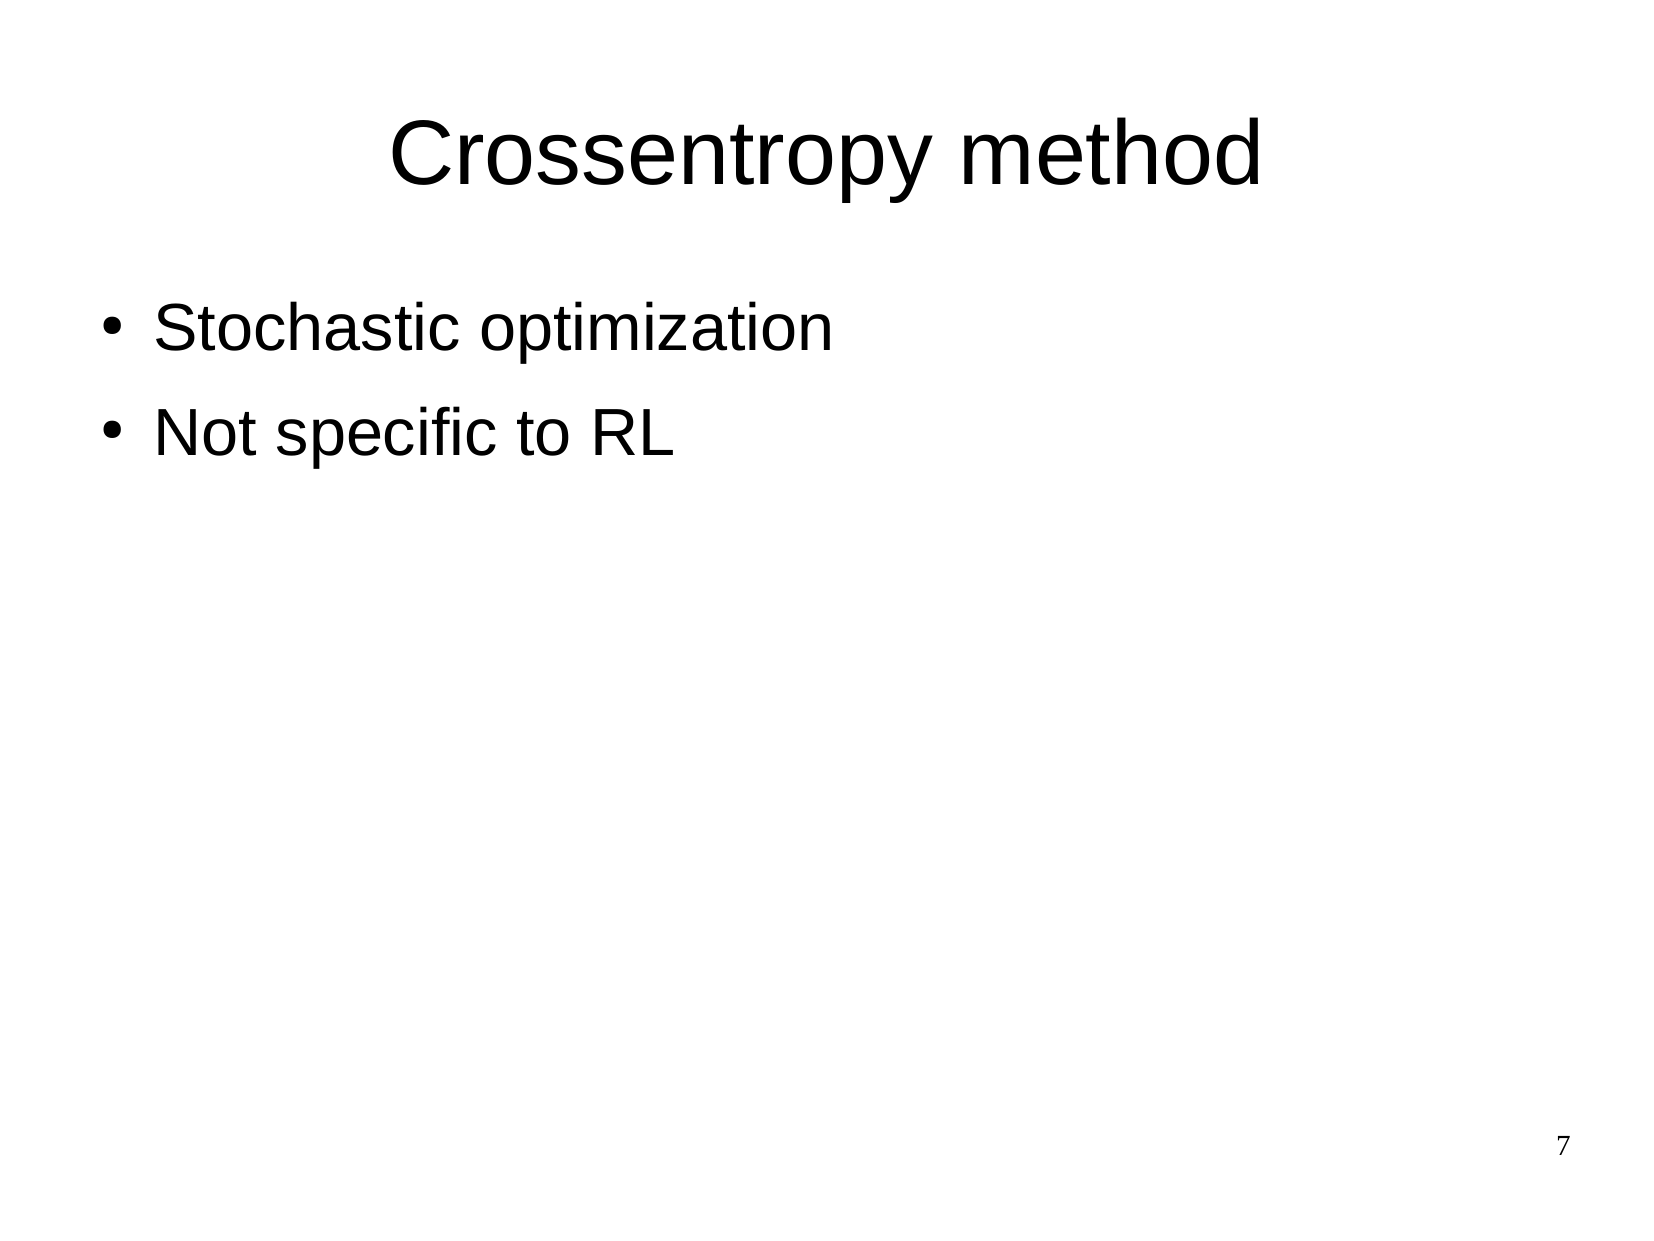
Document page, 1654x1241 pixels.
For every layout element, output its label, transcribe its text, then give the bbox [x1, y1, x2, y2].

list Stochastic optimization Not specific to RL [82, 290, 1571, 1010]
title Crossentropy method [82, 49, 1571, 257]
